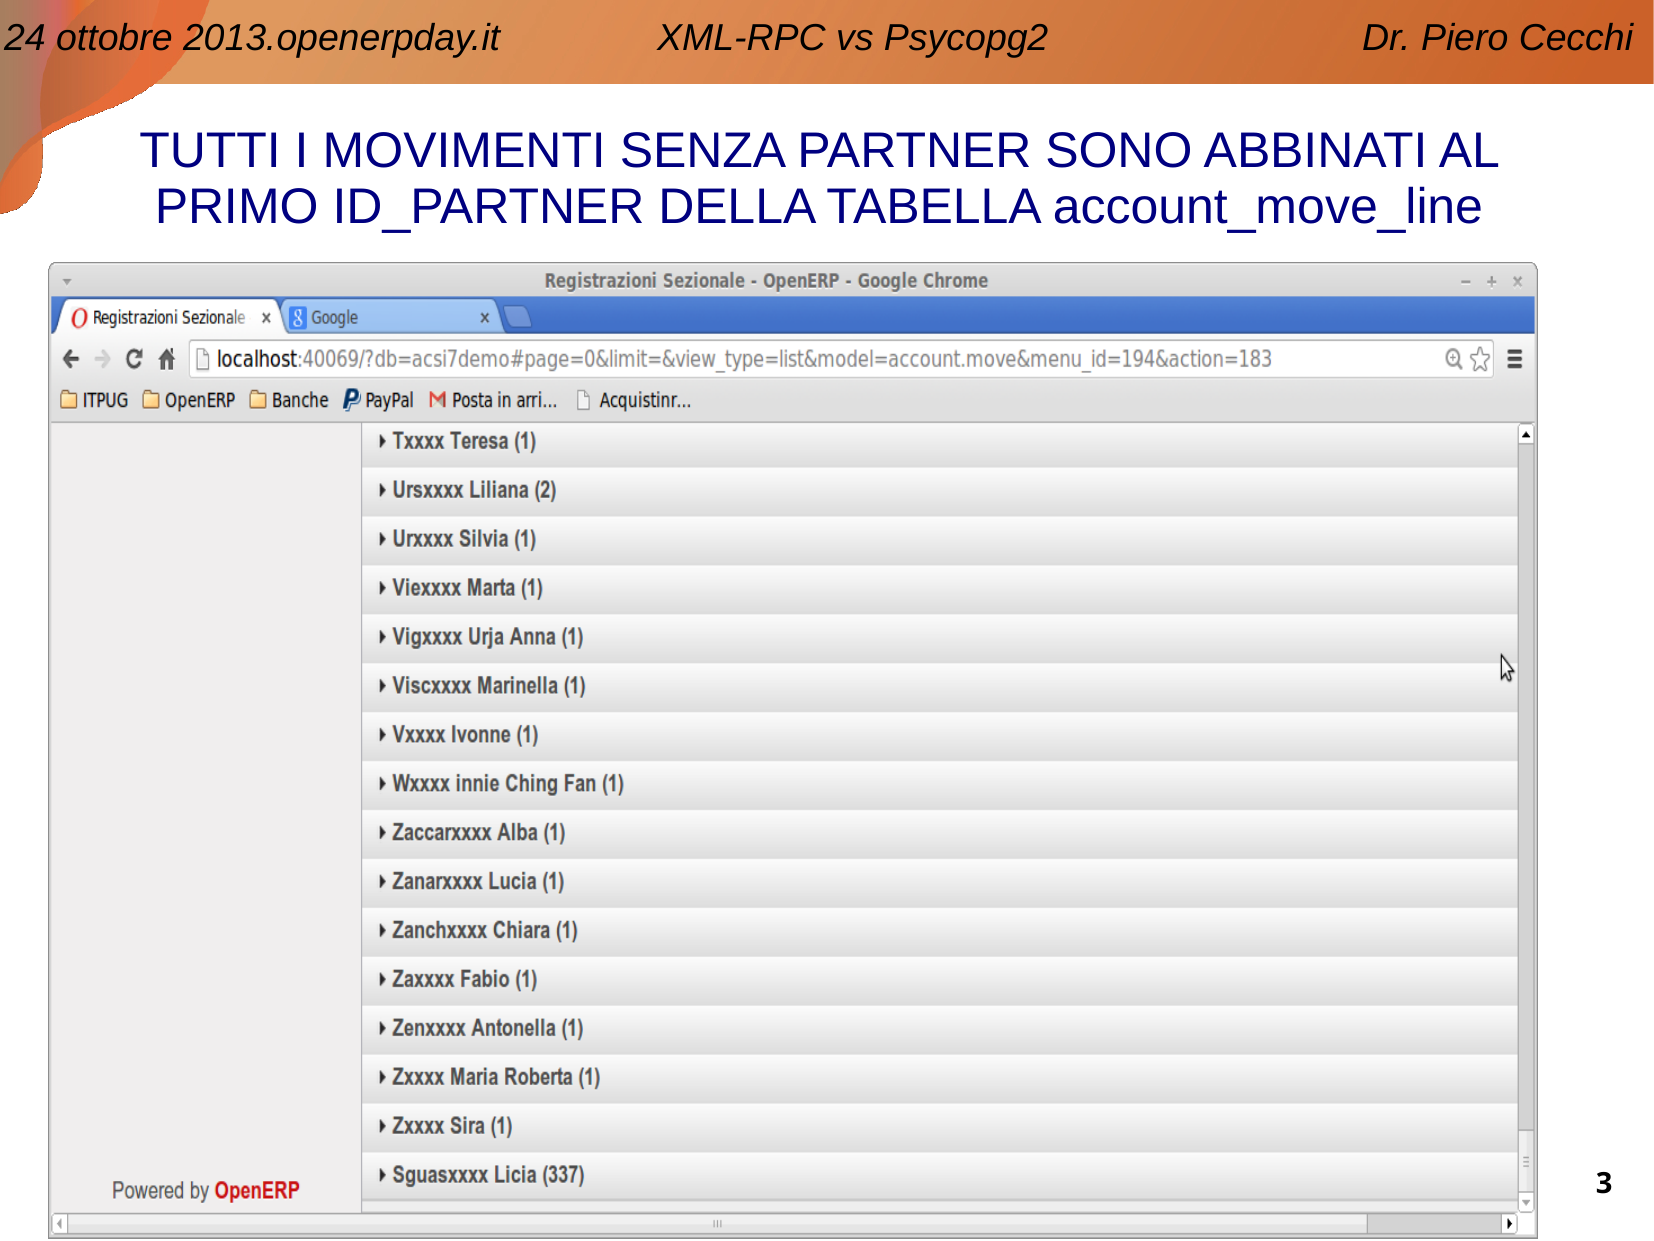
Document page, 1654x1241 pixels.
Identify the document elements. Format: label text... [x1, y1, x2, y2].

picture [0, 0, 1654, 225]
title TUTTI I MOVIMENTI SENZA PARTNER SONO ABBINATI AL PRIMO ID_PARTNER DELLA TABELLA account_move_line [75, 75, 1564, 283]
picture [48, 262, 1538, 1239]
